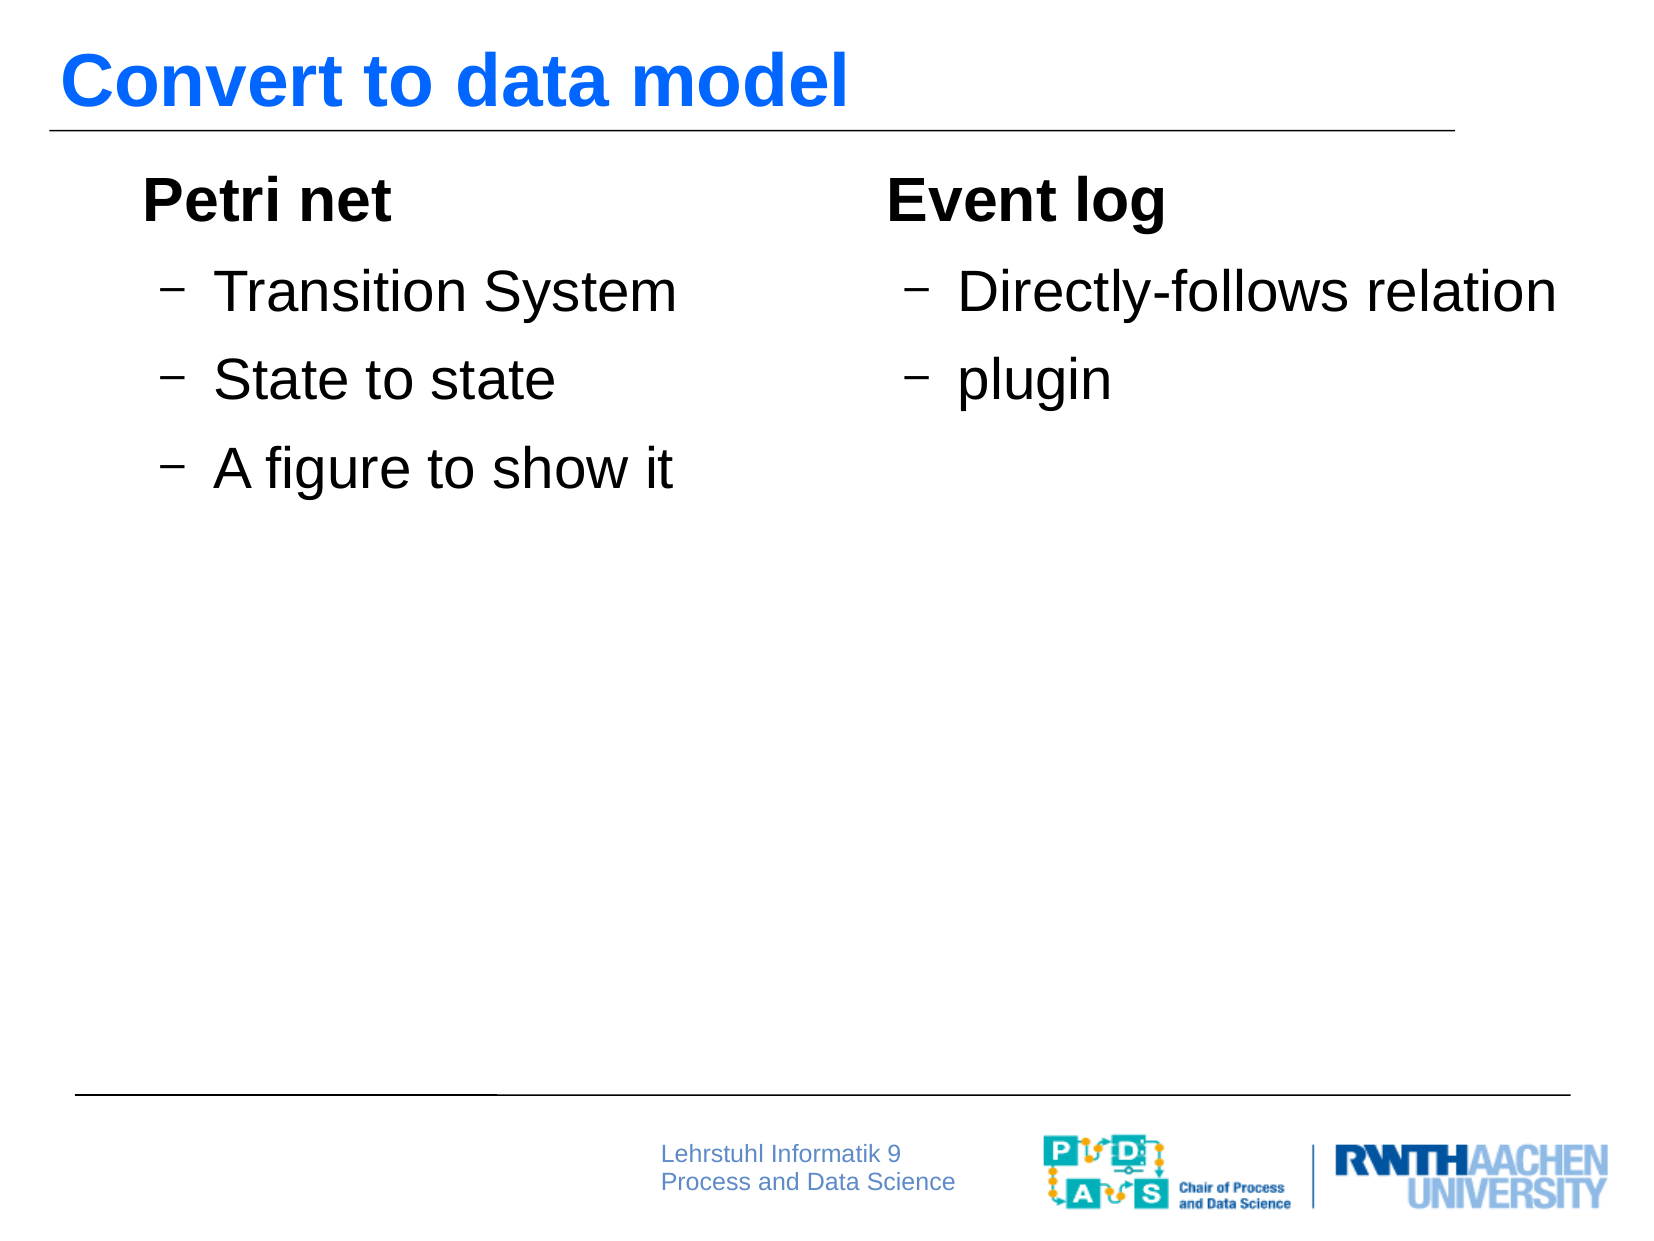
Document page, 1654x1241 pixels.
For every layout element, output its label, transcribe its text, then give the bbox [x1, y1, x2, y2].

picture [1005, 1090, 1647, 1241]
list Event log Directly-follows relation plugin [816, 165, 1600, 1021]
title Convert to data model [60, 30, 1549, 131]
list Petri net Transition System State to state A figure to show it [71, 165, 816, 1021]
